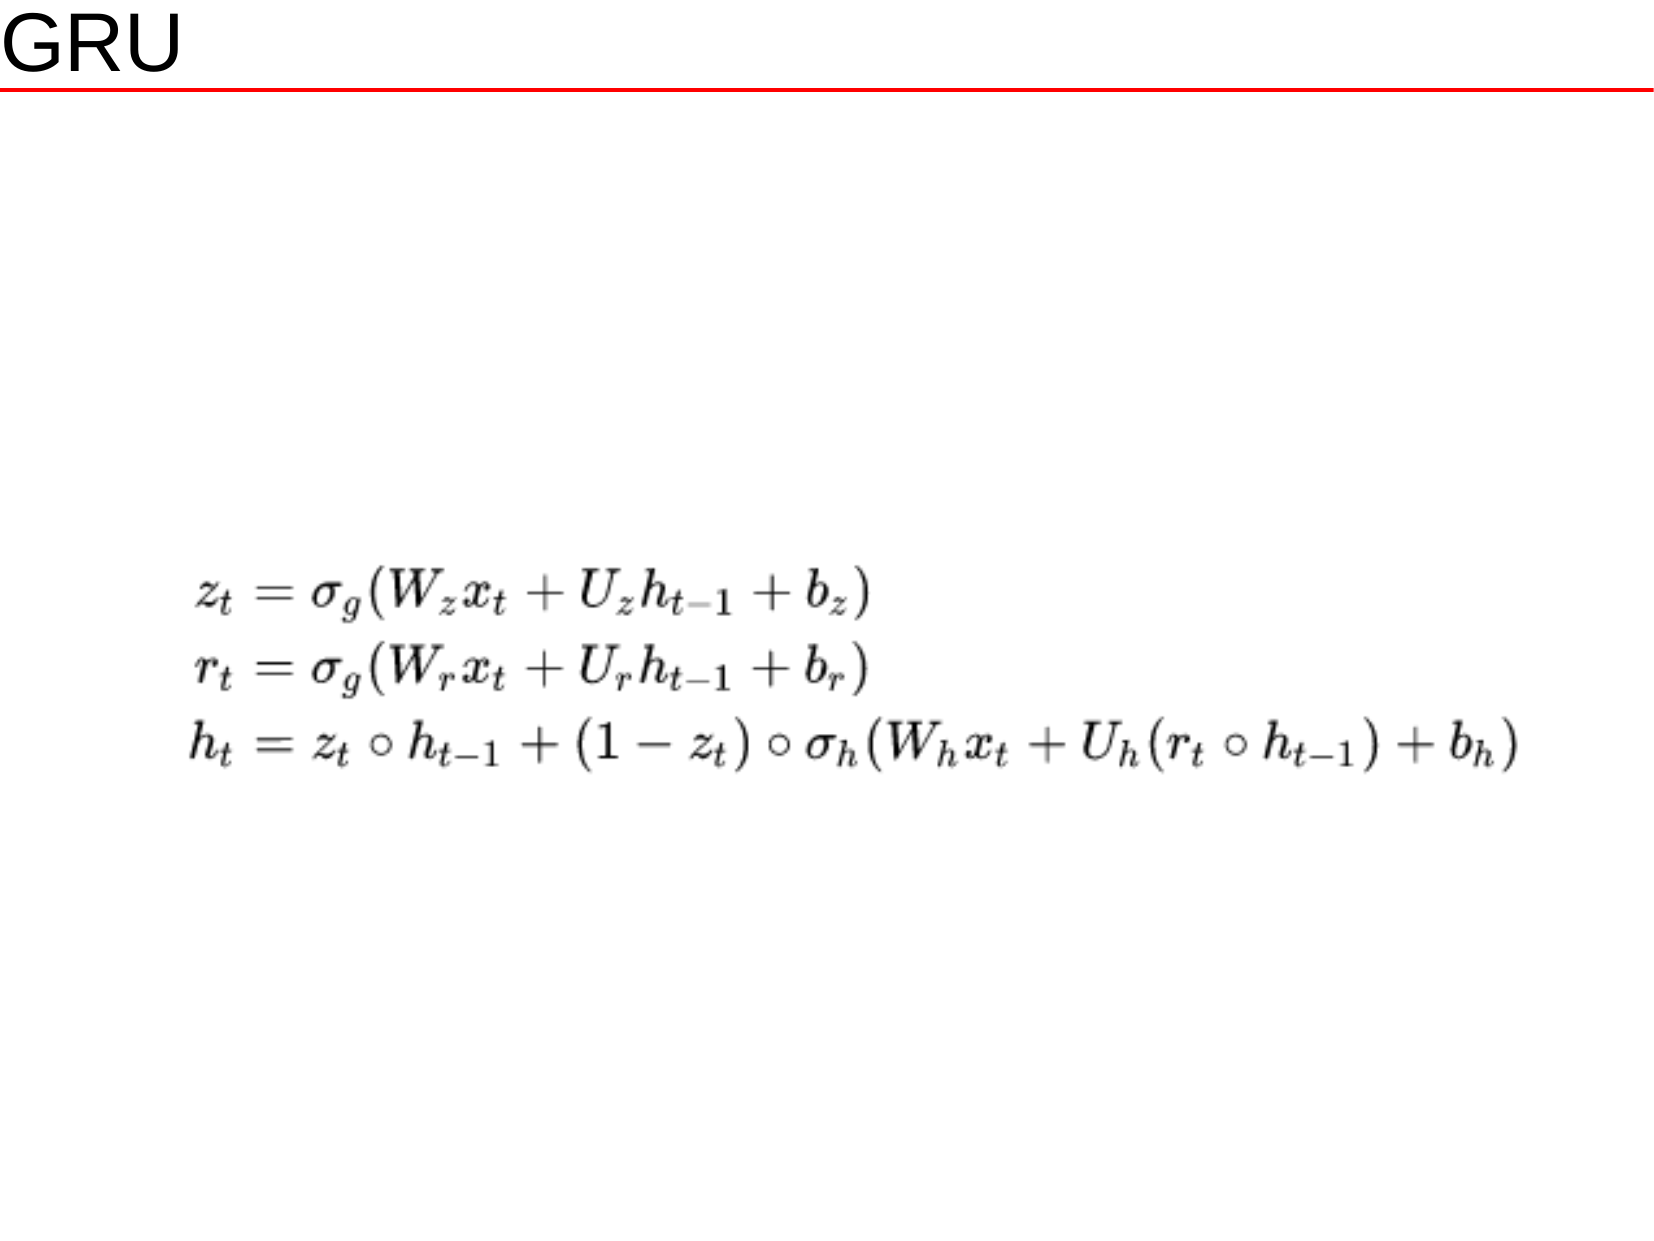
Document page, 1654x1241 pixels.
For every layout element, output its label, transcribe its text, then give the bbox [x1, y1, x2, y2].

picture [180, 556, 1531, 781]
title GRU [0, 0, 1489, 90]
